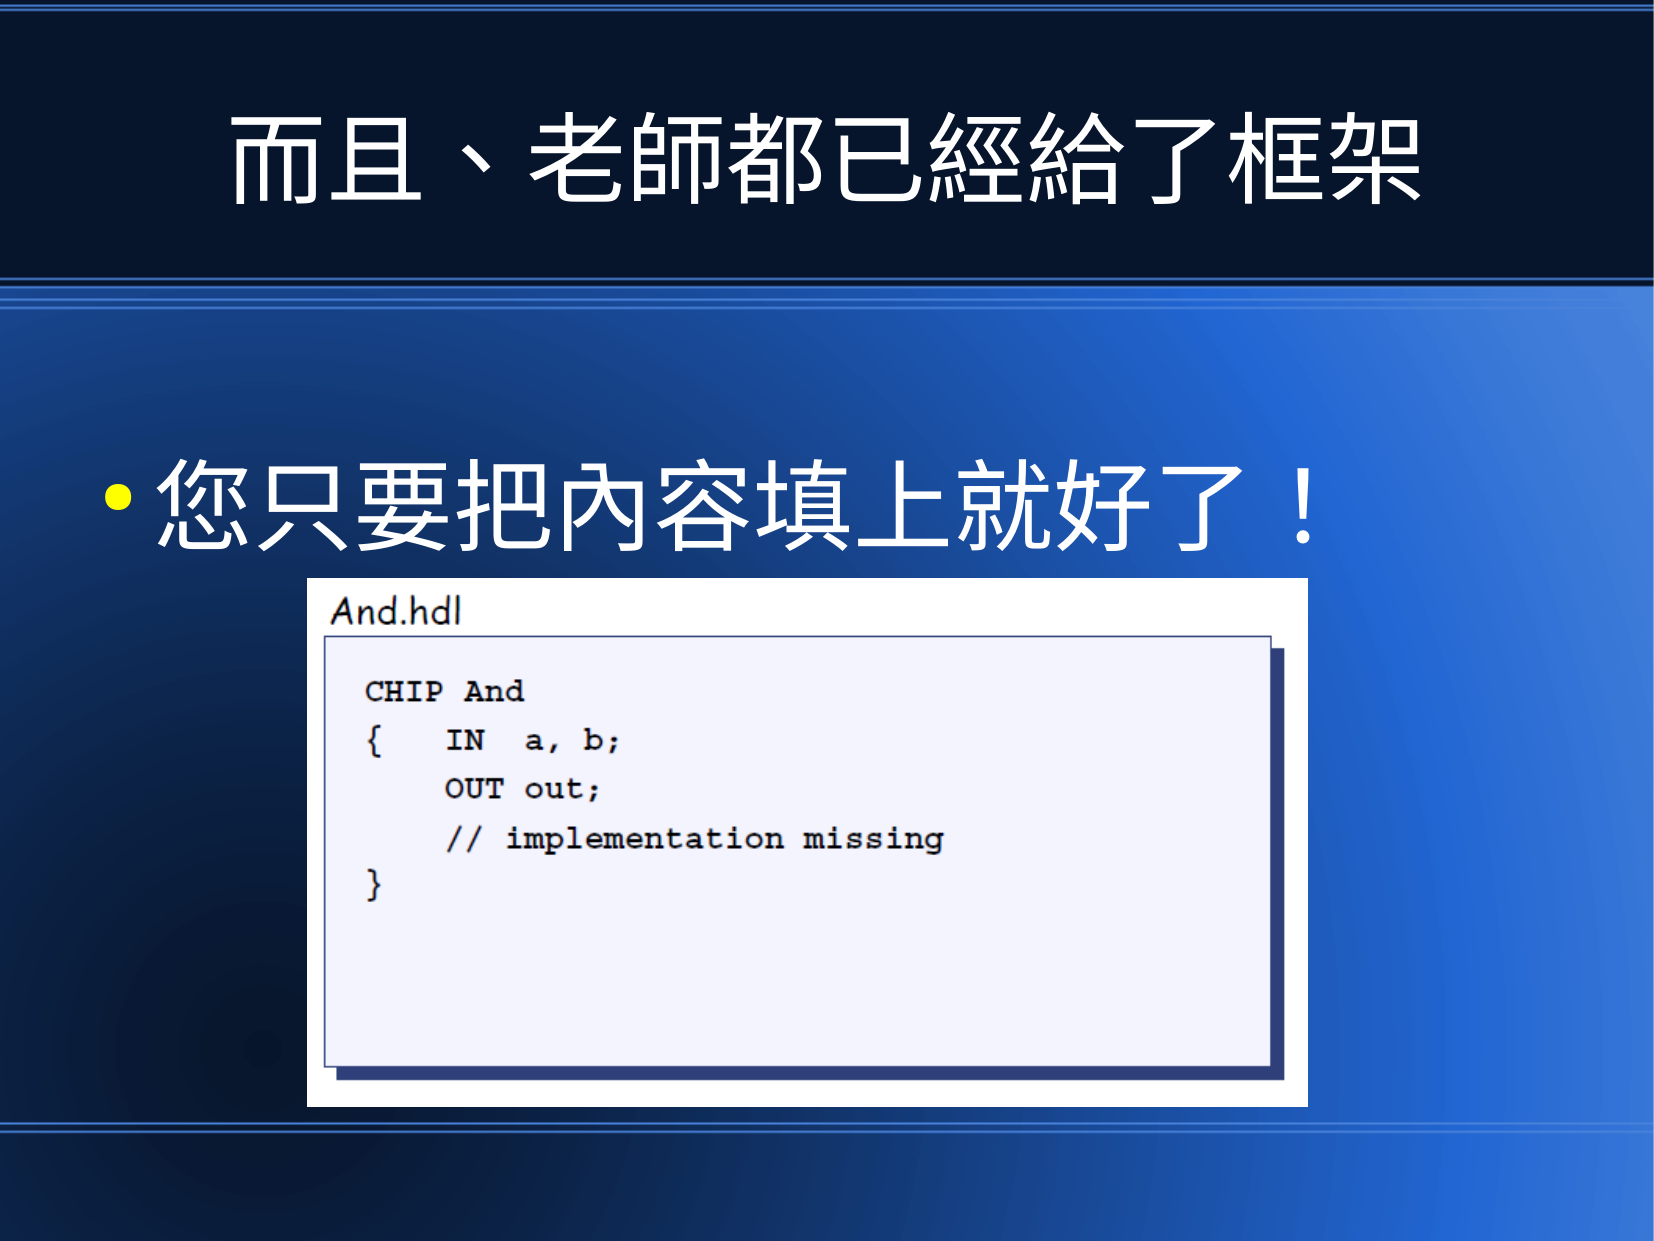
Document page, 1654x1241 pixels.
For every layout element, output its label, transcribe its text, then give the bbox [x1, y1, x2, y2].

picture [307, 578, 1308, 1107]
picture [0, 0, 1654, 1241]
title 而且、老師都已經給了框架 [82, 49, 1571, 257]
list 您只要把內容填上就好了！ [82, 355, 1571, 1241]
